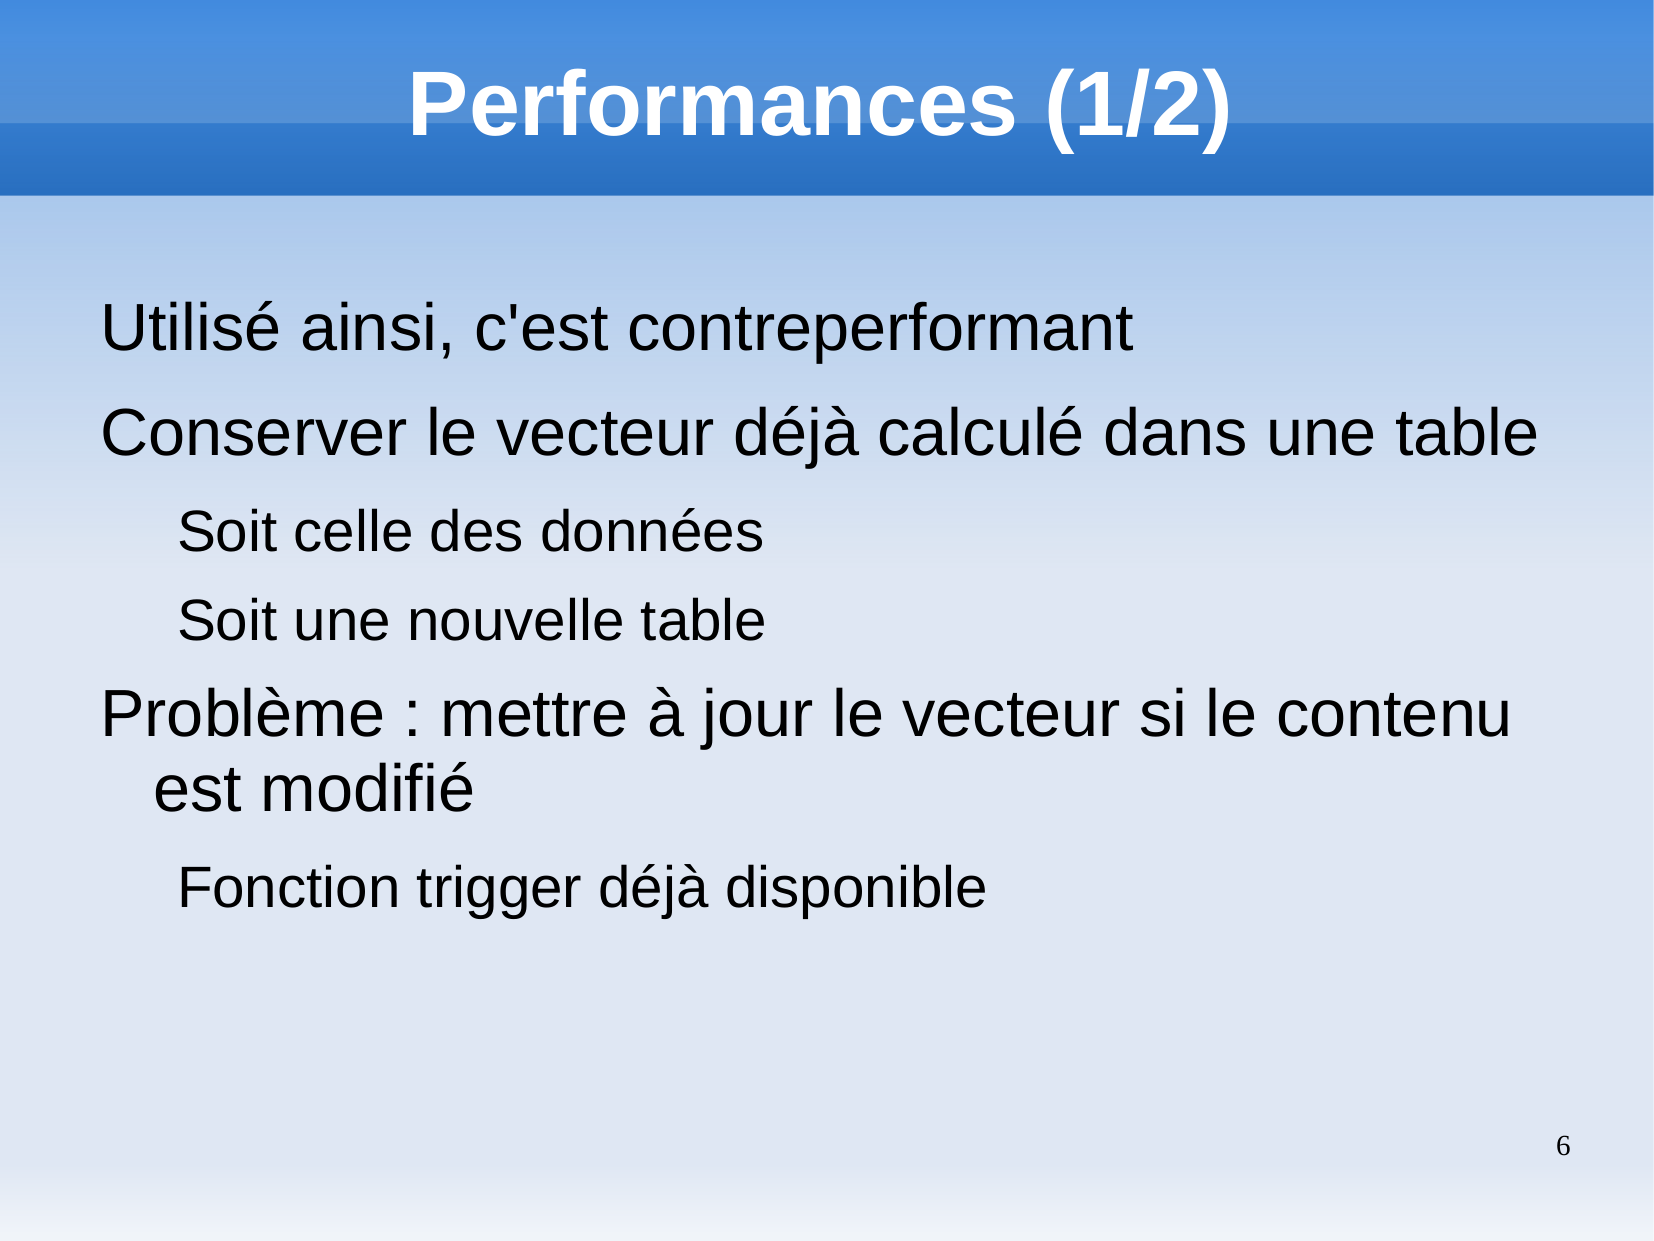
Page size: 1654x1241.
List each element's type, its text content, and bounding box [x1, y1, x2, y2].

title Performances (1/2) [76, 7, 1565, 200]
picture [0, 0, 1654, 1241]
list Utilisé ainsi, c'est contreperformant Conserver le vecteur déjà calculé dans une table Soit celle des données Soit une nouvelle table Problème : mettre à jour le vecteur si le contenu est modifié Fonction trigger déjà disponible [82, 290, 1571, 1094]
